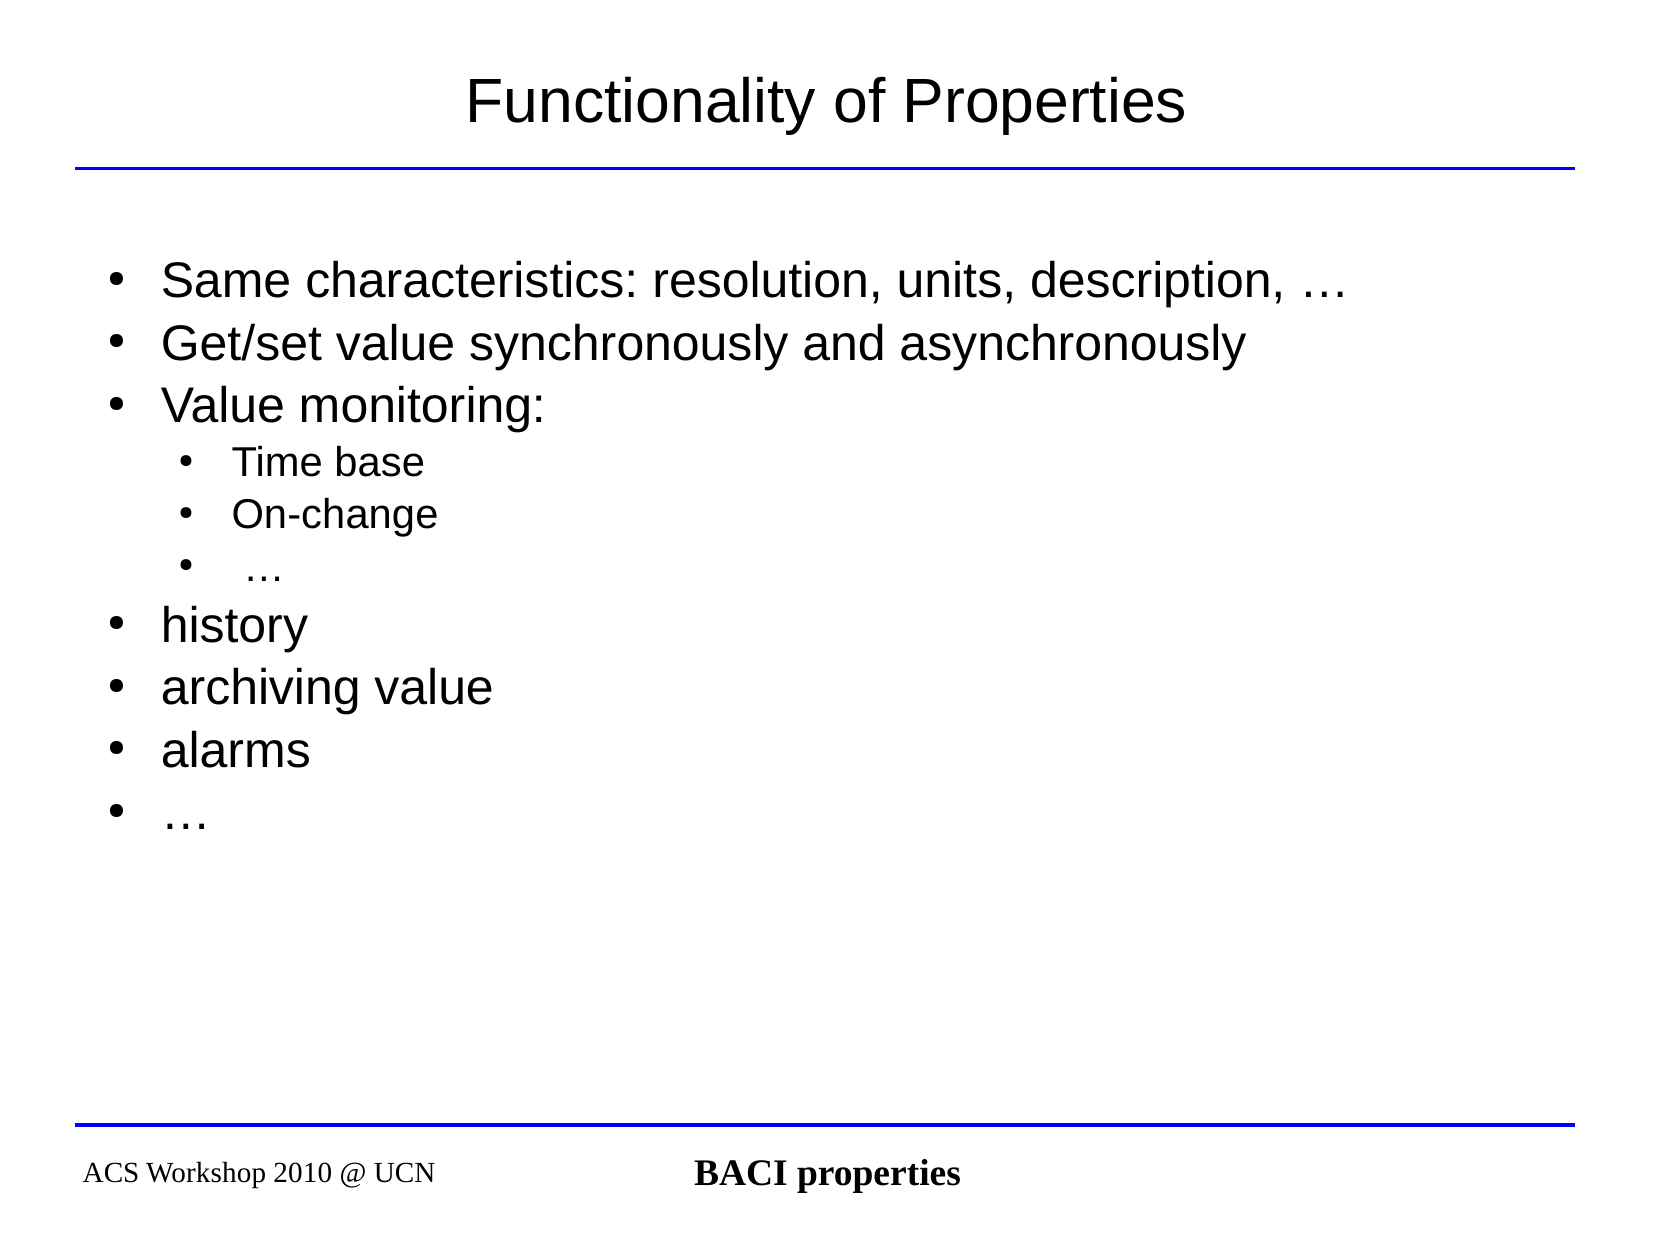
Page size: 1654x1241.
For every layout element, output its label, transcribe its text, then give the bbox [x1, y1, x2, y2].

text_box Same characteristics: resolution, units, description, … Get/set value synchronously and asynchronously Value monitoring: Time base On-change … history archiving value alarms … [75, 250, 1463, 938]
title Functionality of Properties [82, 31, 1571, 170]
